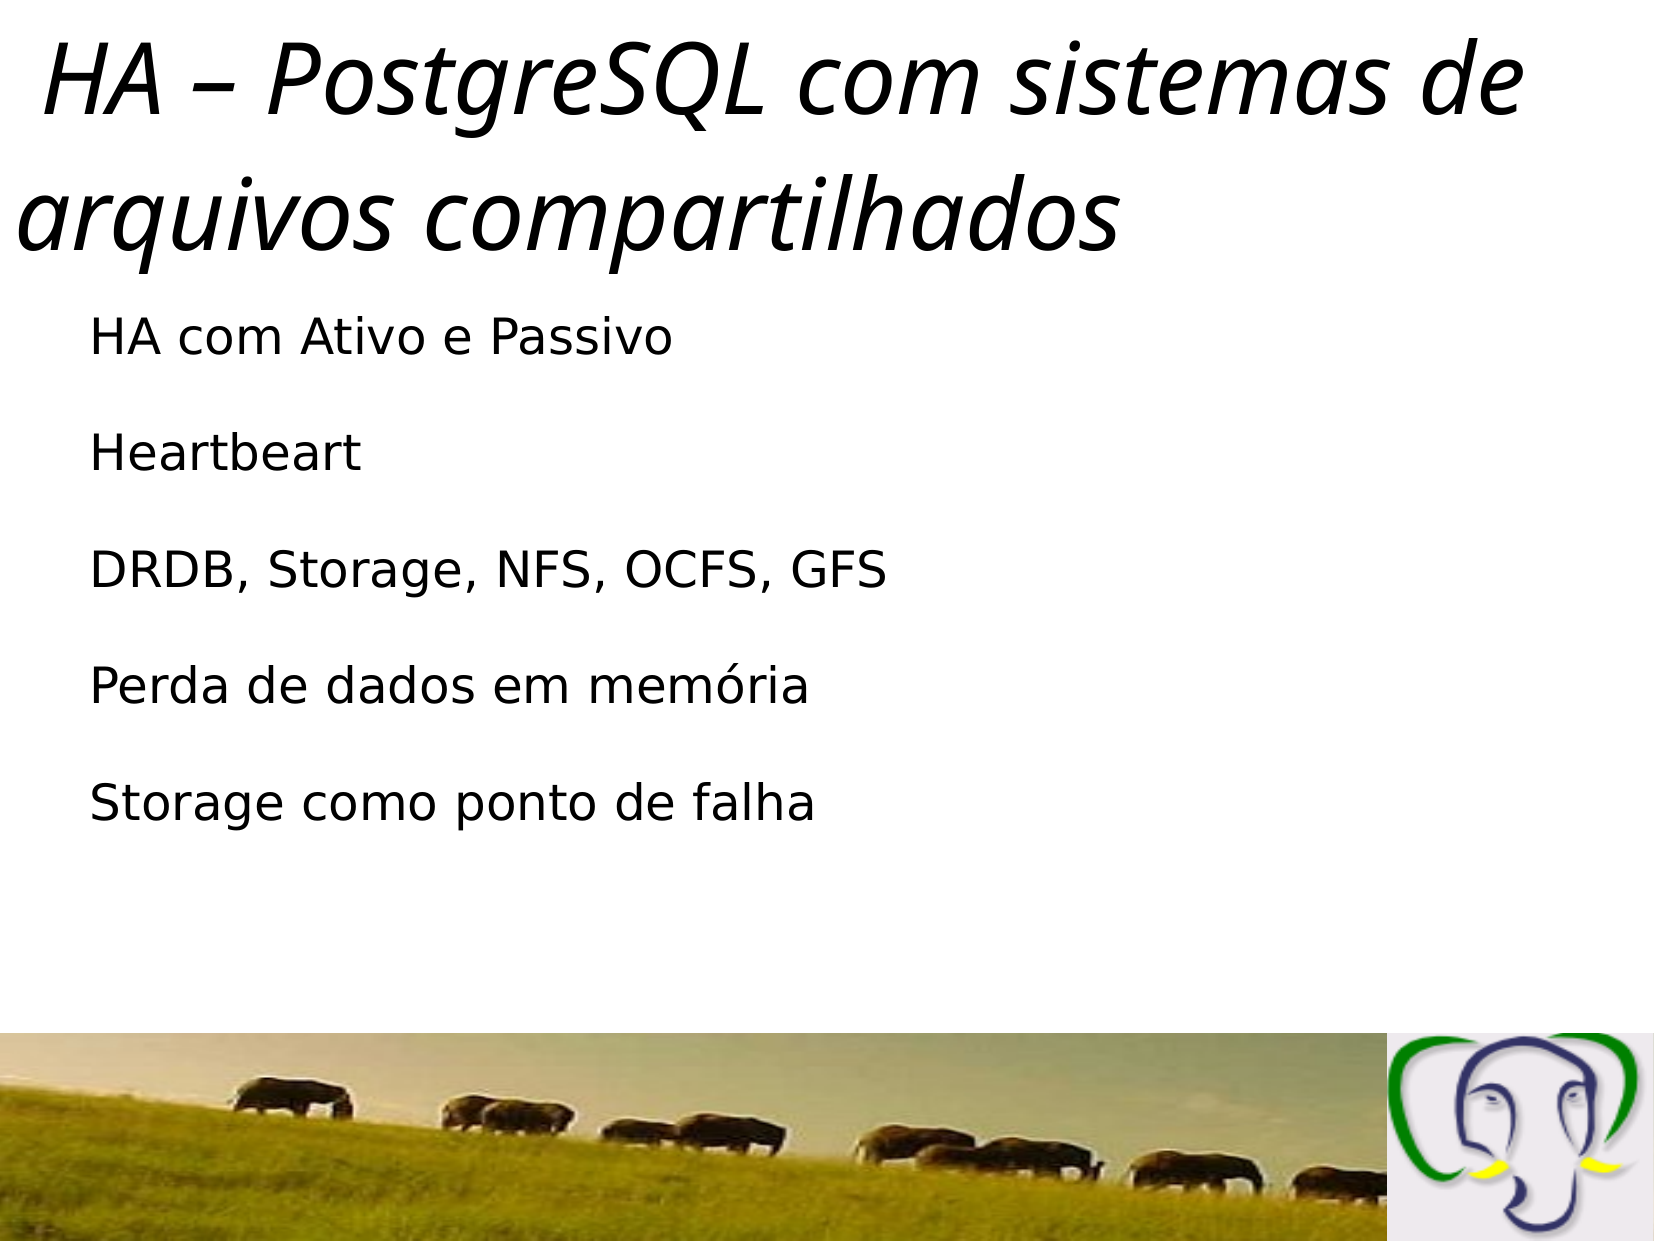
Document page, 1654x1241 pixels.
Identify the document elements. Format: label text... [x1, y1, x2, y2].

text_box HA – PostgreSQL com sistemas de arquivos compartilhados [0, 0, 1654, 248]
text_box HA com Ativo e Passivo Heartbeart DRDB, Storage, NFS, OCFS, GFS Perda de dados em memória Storage como ponto de falha [59, 300, 1595, 840]
picture [0, 1033, 1654, 1241]
